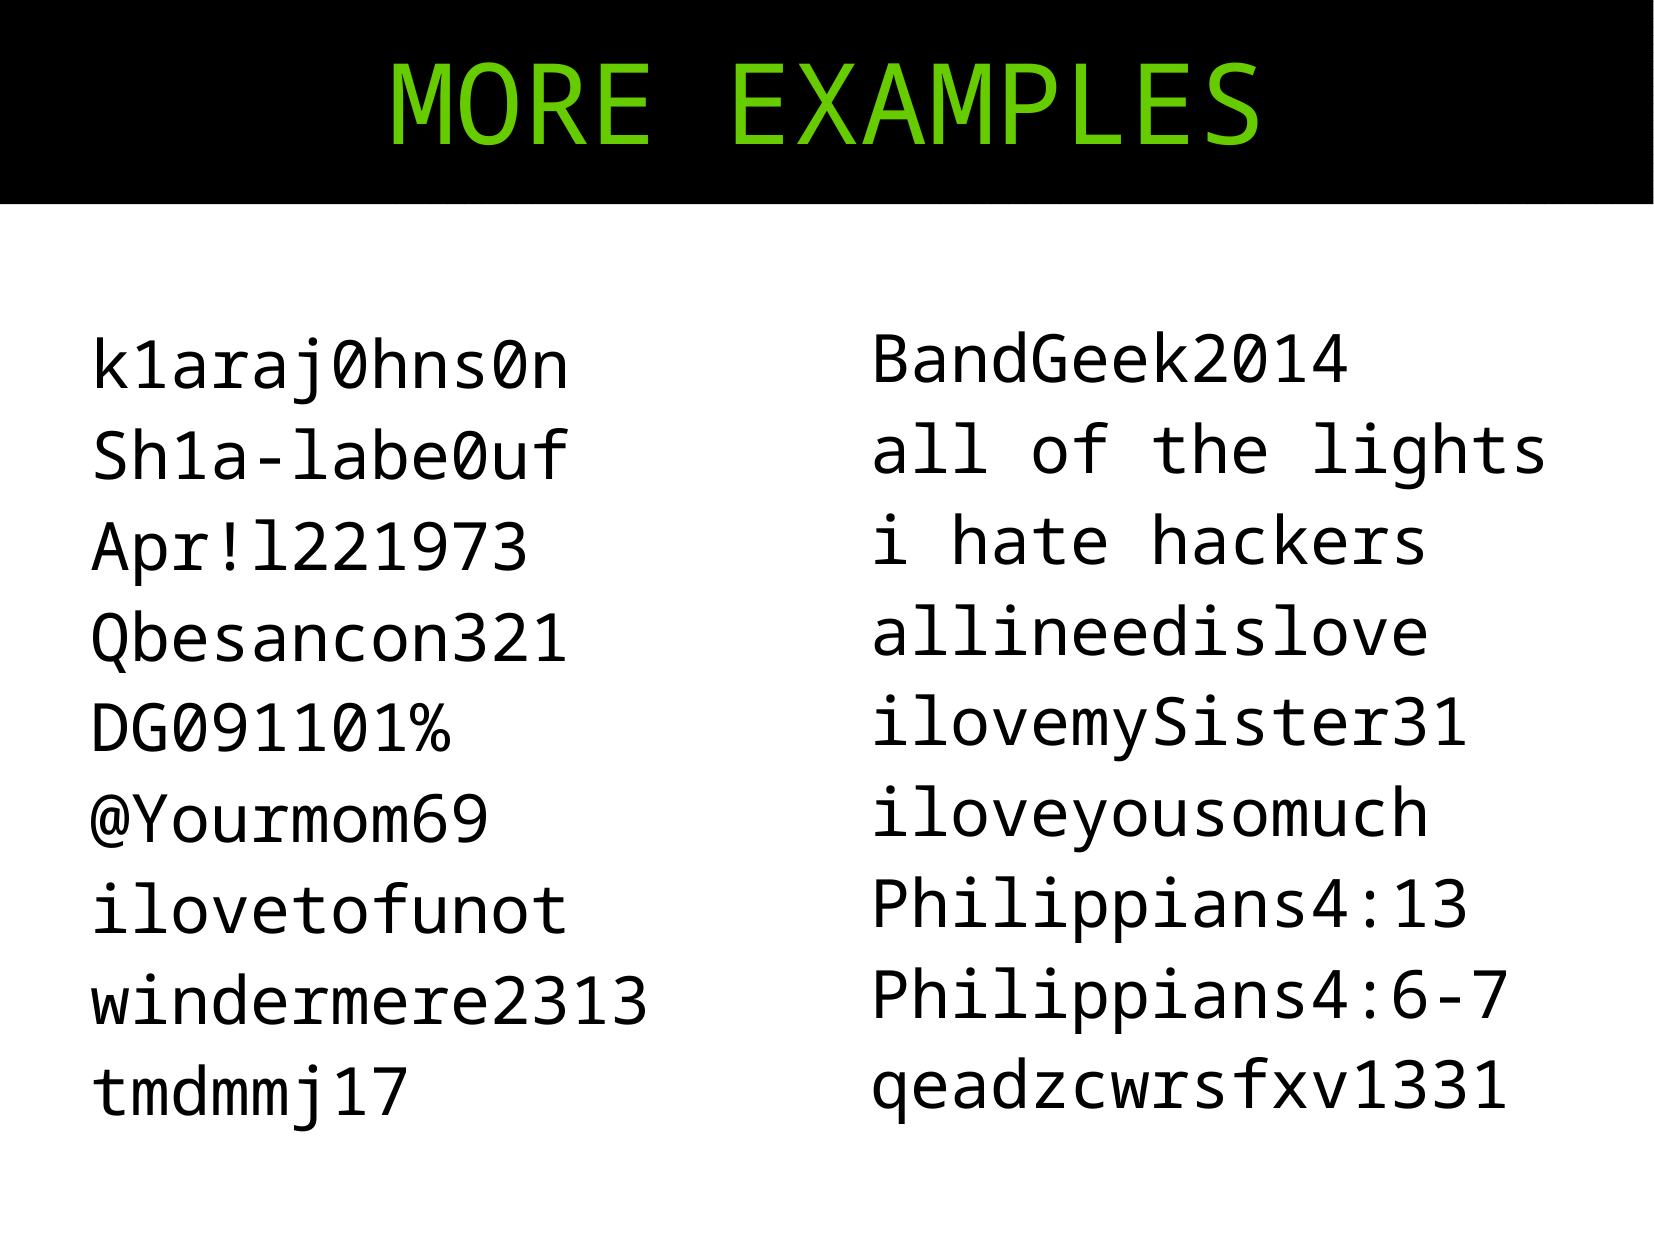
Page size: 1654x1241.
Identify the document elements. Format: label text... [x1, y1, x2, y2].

subtitle k1araj0hns0n Sh1a-labe0uf Apr!l221973 Qbesancon321 DG091101% @Yourmom69 ilovetofunot windermere2313 tmdmmj17 [90, 305, 826, 1146]
text_box BandGeek2014 all of the lights i hate hackers allineedislove ilovemySister31 iloveyousomuch Philippians4:13 Philippians4:6-7 qeadzcwrsfxv1331 [870, 300, 1576, 1141]
title MORE EXAMPLES [0, 0, 1654, 205]
